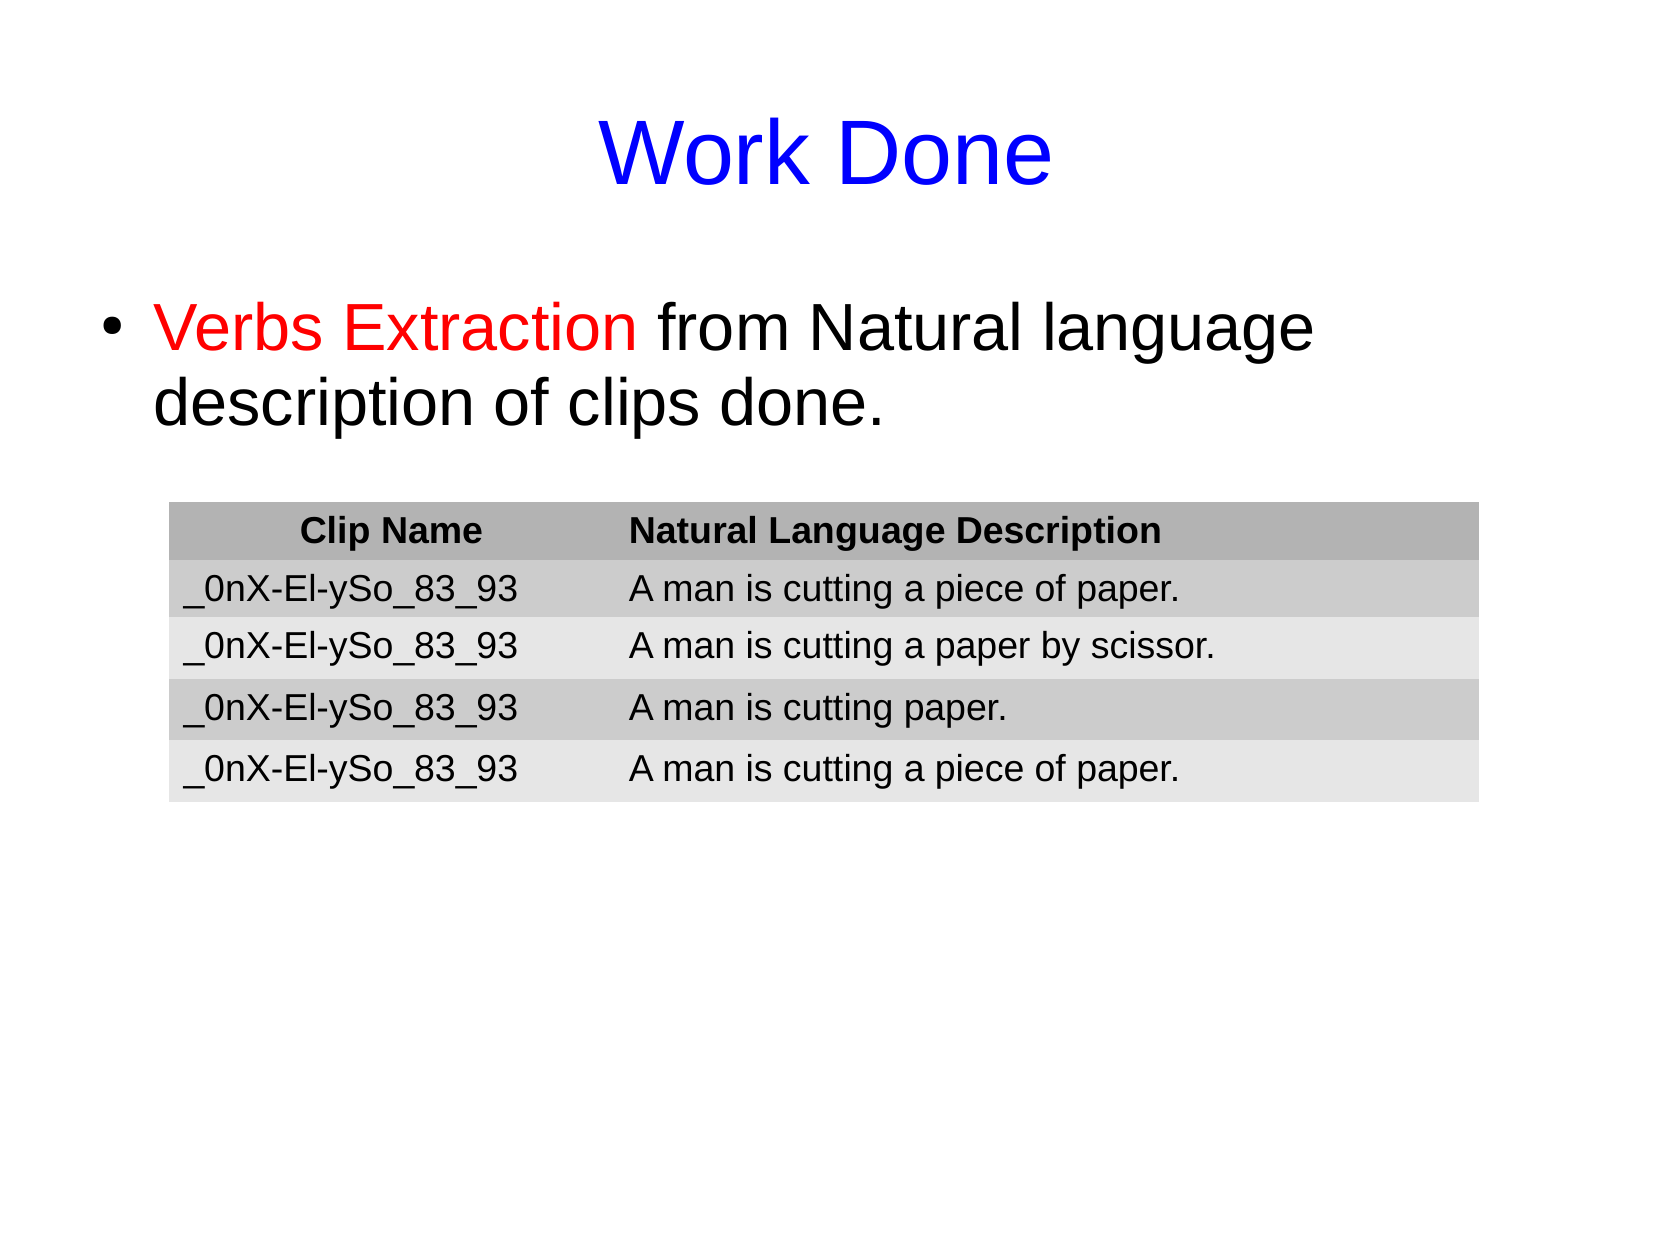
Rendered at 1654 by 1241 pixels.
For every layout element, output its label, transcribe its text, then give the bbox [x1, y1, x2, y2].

title Work Done [82, 49, 1571, 257]
list Verbs Extraction from Natural language description of clips done. [82, 290, 1538, 1010]
table_cell _0nX-El-ySo_83_93 [169, 740, 614, 802]
table_cell _0nX-El-ySo_83_93 [169, 617, 614, 679]
table_header Natural Language Description [614, 502, 1479, 560]
table_cell A man is cutting a piece of paper. [614, 560, 1479, 617]
table_cell _0nX-El-ySo_83_93 [169, 560, 614, 617]
table_cell A man is cutting a piece of paper. [614, 740, 1479, 802]
table_cell A man is cutting paper. [614, 679, 1479, 740]
table_cell _0nX-El-ySo_83_93 [169, 679, 614, 740]
table_cell A man is cutting a paper by scissor. [614, 617, 1479, 679]
table_header Clip Name [169, 502, 614, 560]
